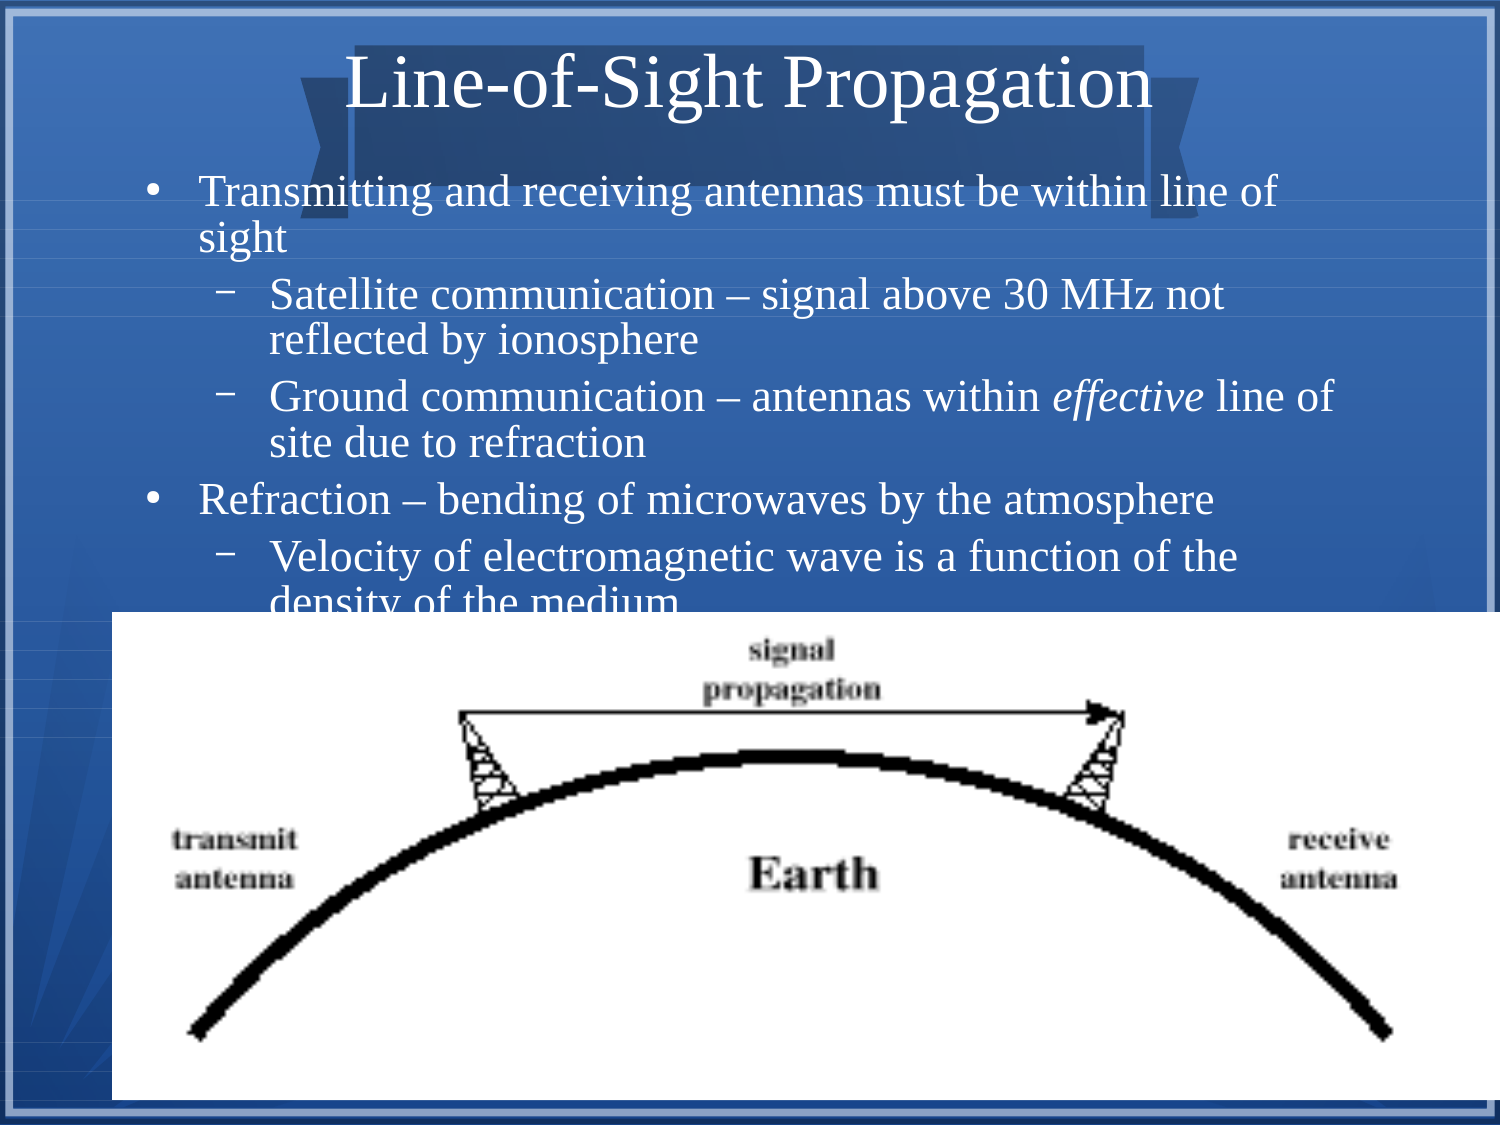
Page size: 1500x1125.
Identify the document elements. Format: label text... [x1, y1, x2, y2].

picture [112, 612, 1500, 1101]
title Line-of-Sight Propagation [112, 0, 1388, 162]
text_box 47 [1074, 1101, 1388, 1125]
list Transmitting and receiving antennas must be within line of sight Satellite communication – signal above 30 MHz not reflected by ionosphere Ground communication – antennas within effective line of site due to refraction Refraction – bending of microwaves by the atmosphere Velocity of electromagnetic wave is a function of the density of the medium [112, 162, 1388, 612]
